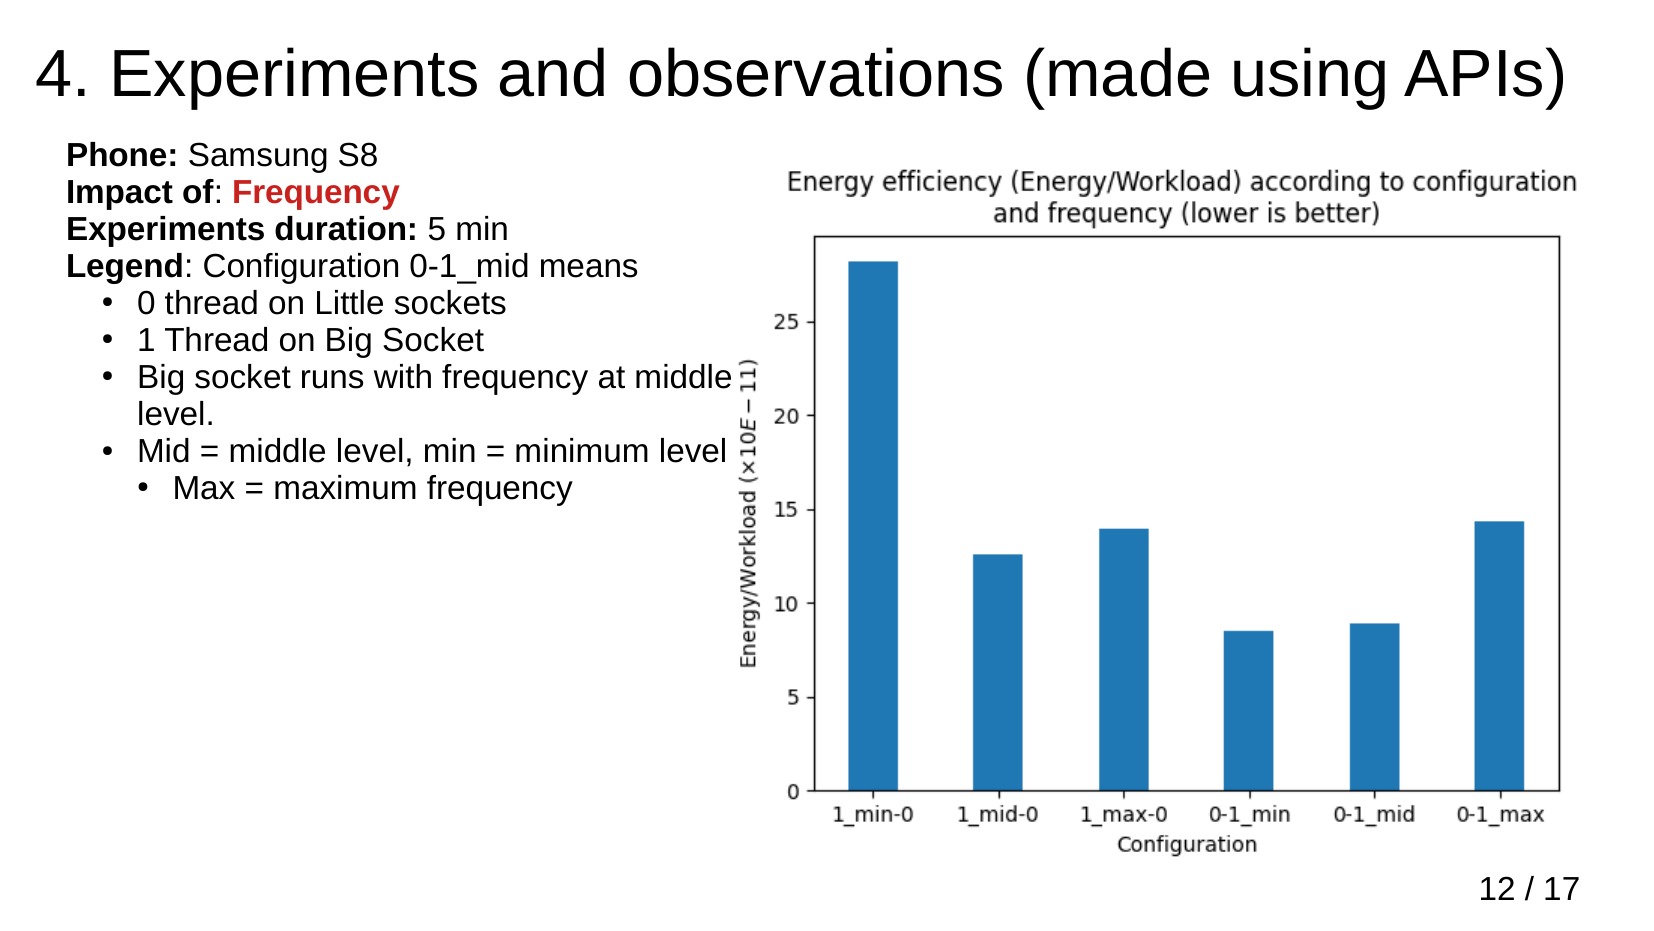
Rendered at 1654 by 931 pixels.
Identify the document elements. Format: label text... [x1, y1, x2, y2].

text_box 12 / 17 [1463, 862, 1652, 931]
picture [694, 149, 1654, 870]
title 4. Experiments and observations (made using APIs) [35, 0, 1629, 148]
text_box Phone: Samsung S8 Impact of: Frequency Experiments duration: 5 min Legend: Configuration 0-1_mid means 0 thread on Little sockets 1 Thread on Big Socket Big socket runs with frequency at middle level. Mid = middle level, min = minimum level Max = maximum frequency [51, 148, 764, 515]
